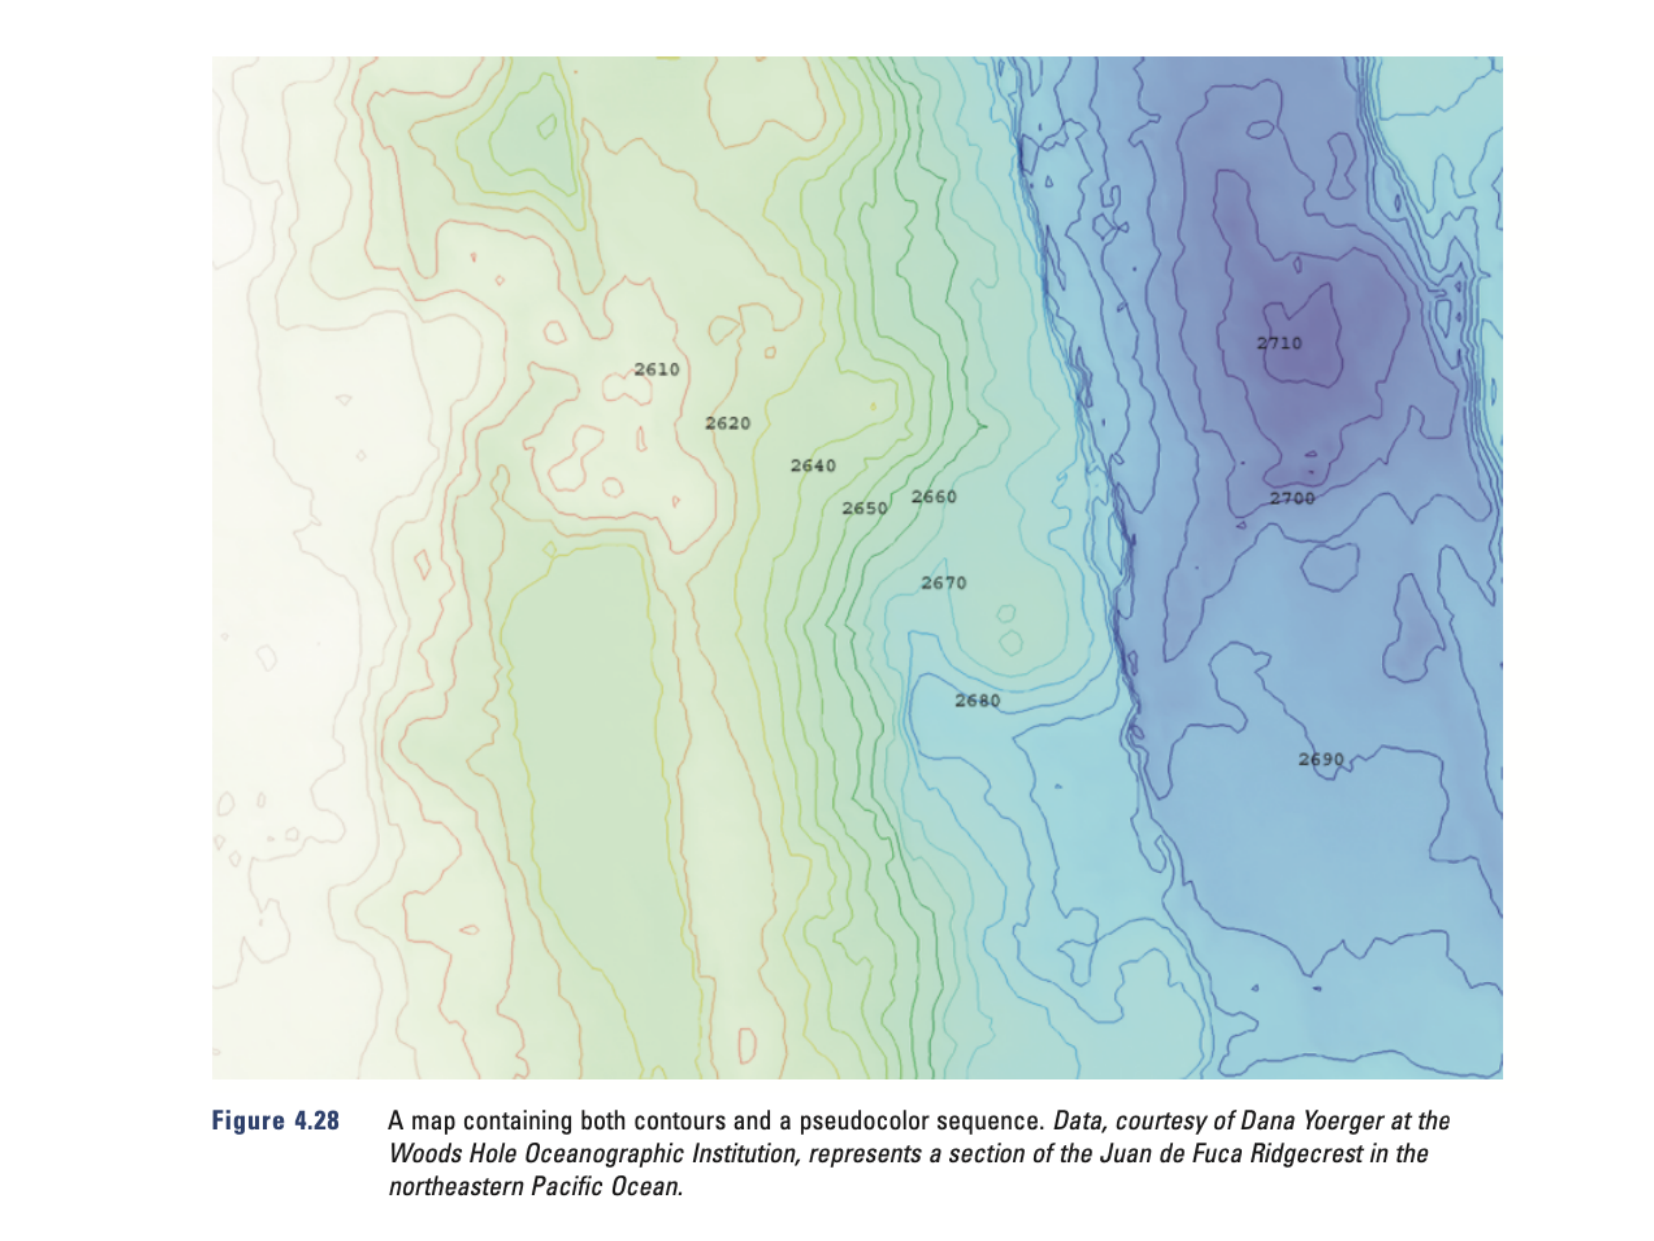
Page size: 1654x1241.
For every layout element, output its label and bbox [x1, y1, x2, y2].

picture [150, 29, 1550, 1219]
